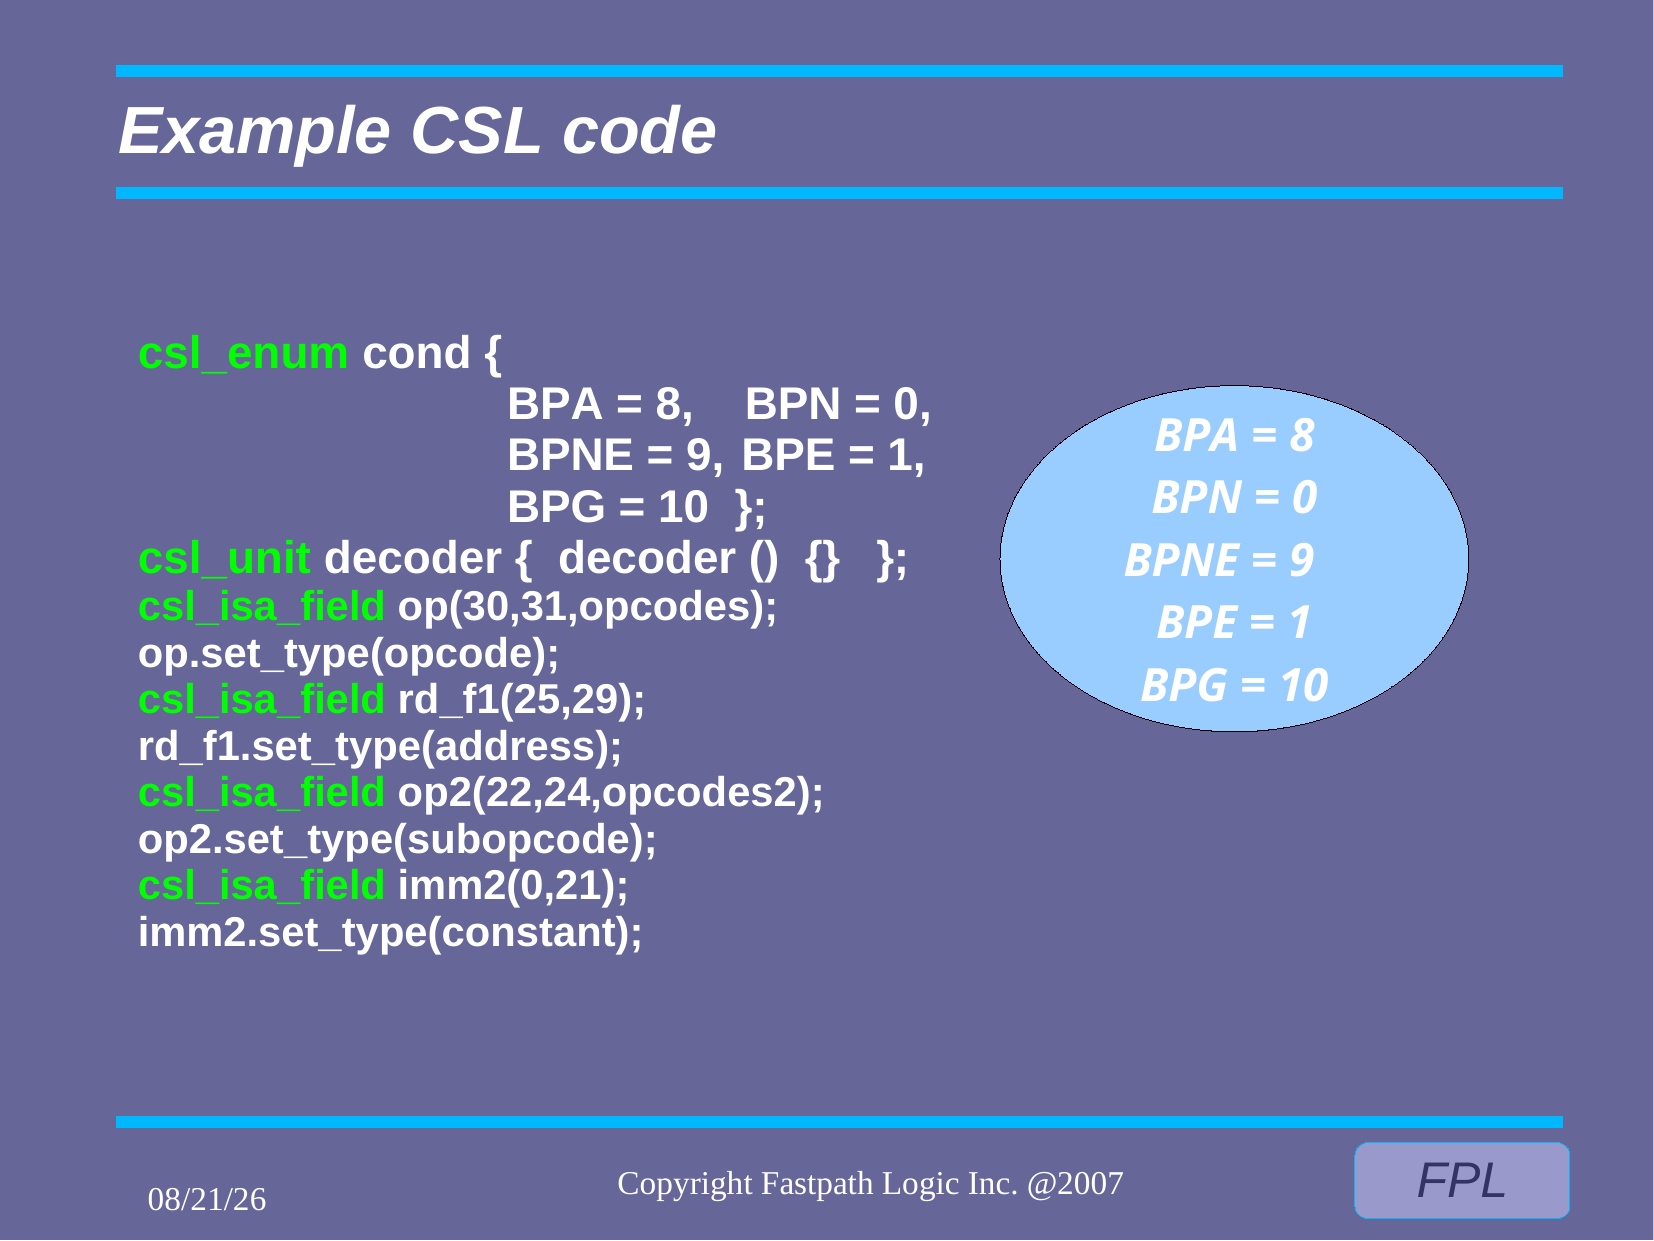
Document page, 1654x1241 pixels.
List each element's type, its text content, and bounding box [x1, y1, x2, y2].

text_box csl_enum cond { BPA = 8, BPN = 0, BPNE = 9, BPE = 1, BPG = 10 }; csl_unit decoder { decoder () {} }; csl_isa_field op(30,31,opcodes); op.set_type(opcode); csl_isa_field rd_f1(25,29); rd_f1.set_type(address); csl_isa_field op2(22,24,opcodes2); op2.set_type(subopcode); csl_isa_field imm2(0,21); imm2.set_type(constant); [138, 219, 1449, 1128]
text_box BPA = 8 BPN = 0 BPNE = 9 BPE = 1 BPG = 10 [999, 385, 1469, 732]
title Example CSL code [118, 41, 1531, 219]
